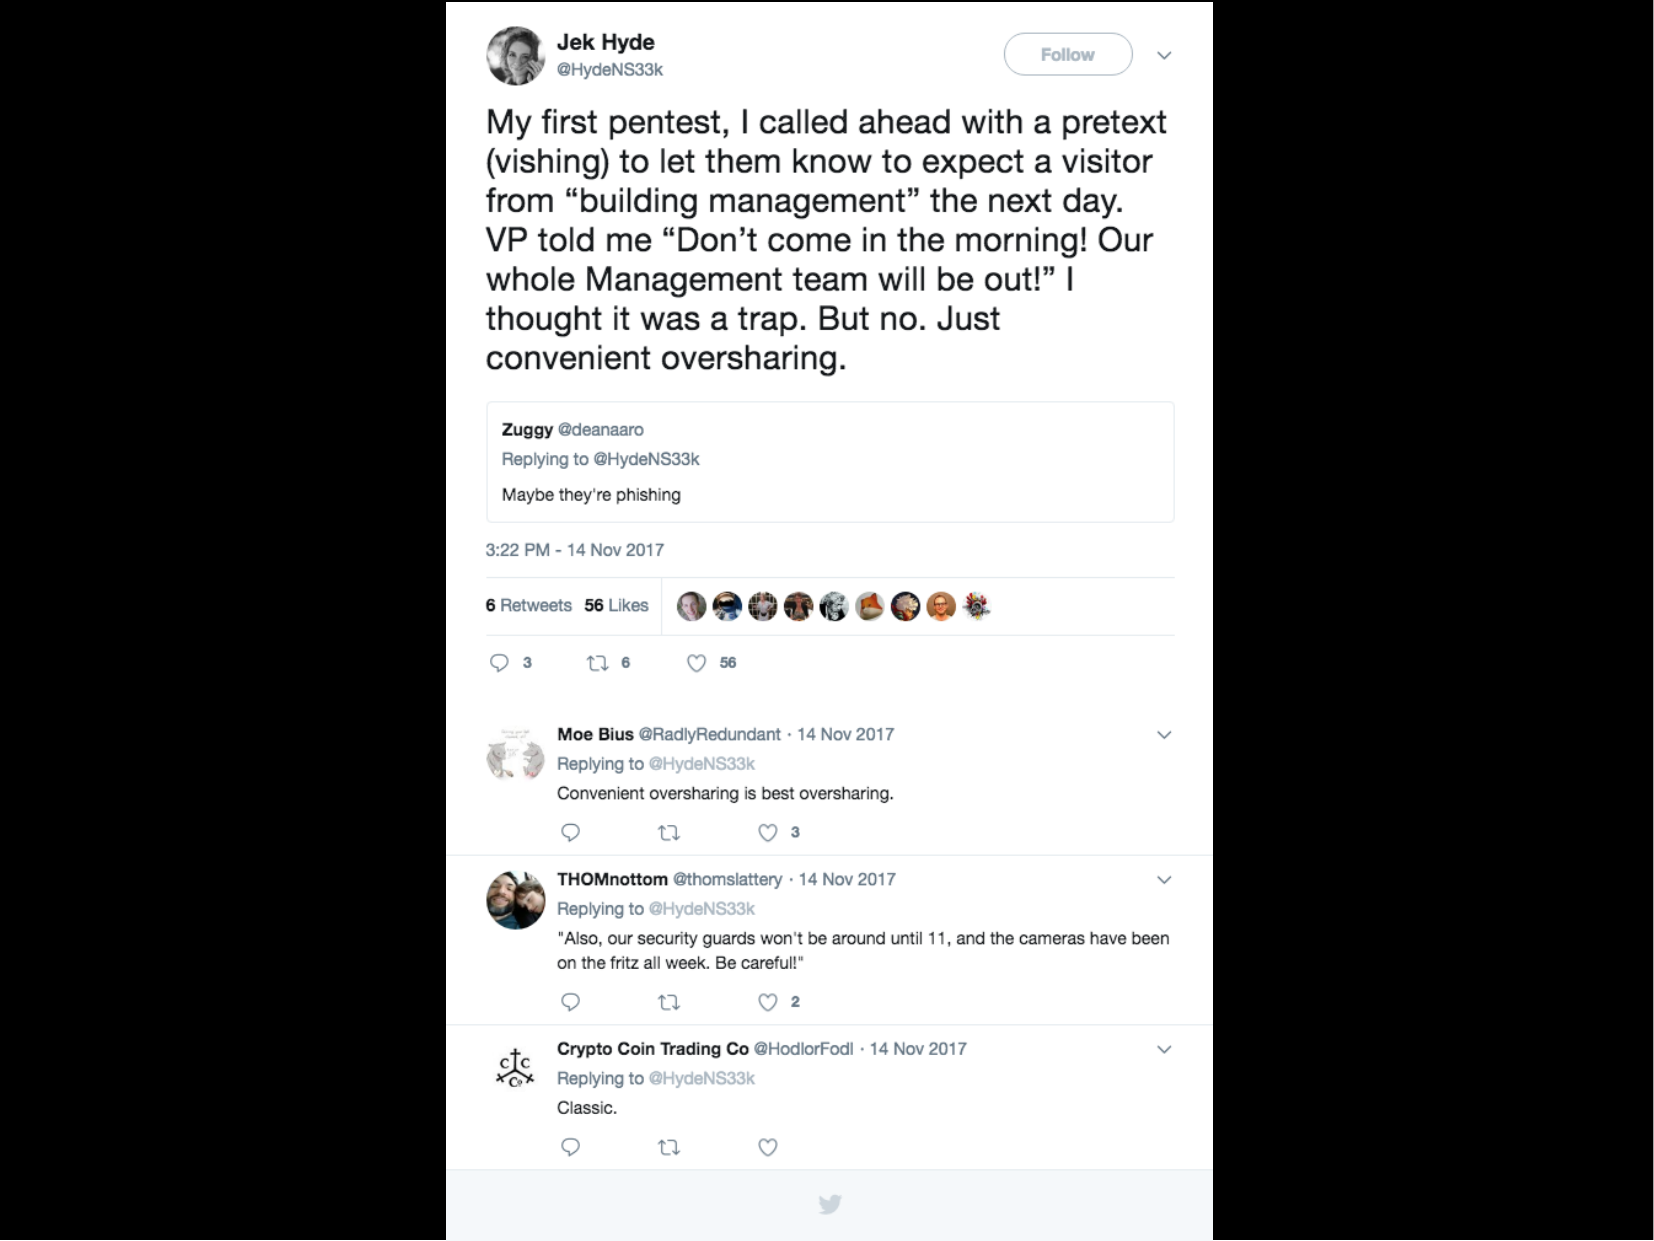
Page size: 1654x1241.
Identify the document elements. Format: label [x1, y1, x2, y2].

picture [446, 2, 1213, 1241]
